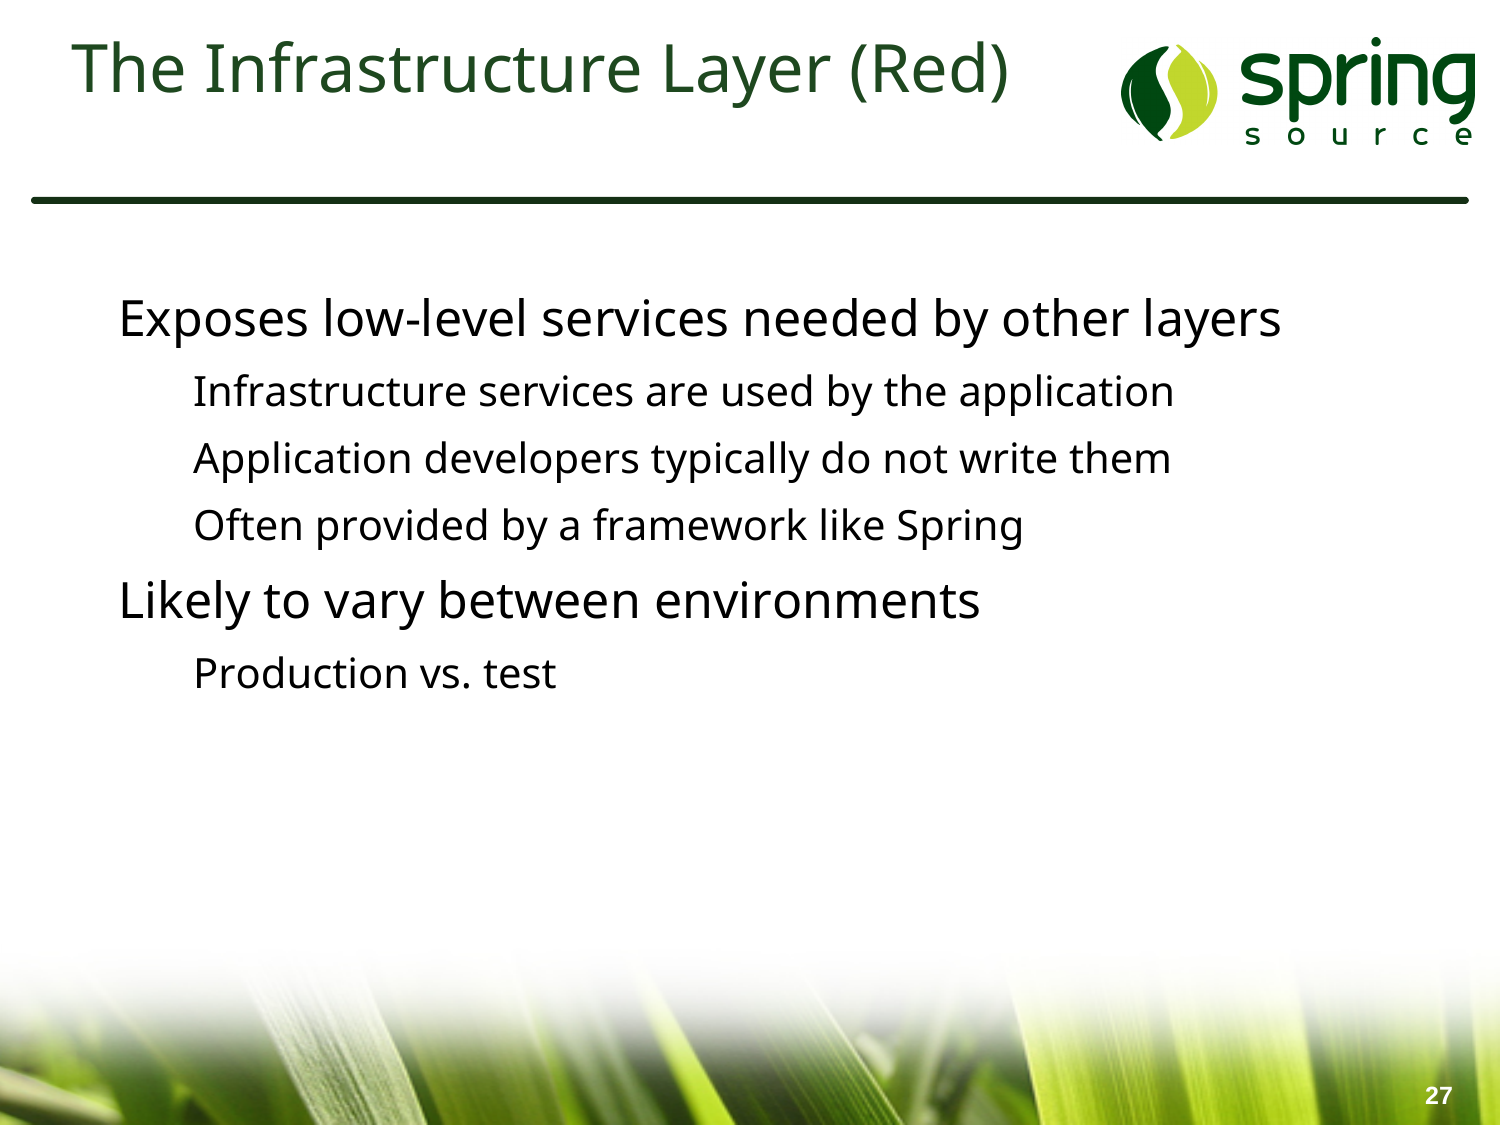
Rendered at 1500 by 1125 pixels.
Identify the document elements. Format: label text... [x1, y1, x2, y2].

list Exposes low-level services needed by other layers Infrastructure services are used by the application Application developers typically do not write them Often provided by a framework like Spring Likely to vary between environments Production vs. test [103, 275, 1394, 938]
picture [1121, 37, 1475, 145]
title The Infrastructure Layer (Red) [56, 13, 1089, 191]
picture [0, 944, 1500, 1125]
